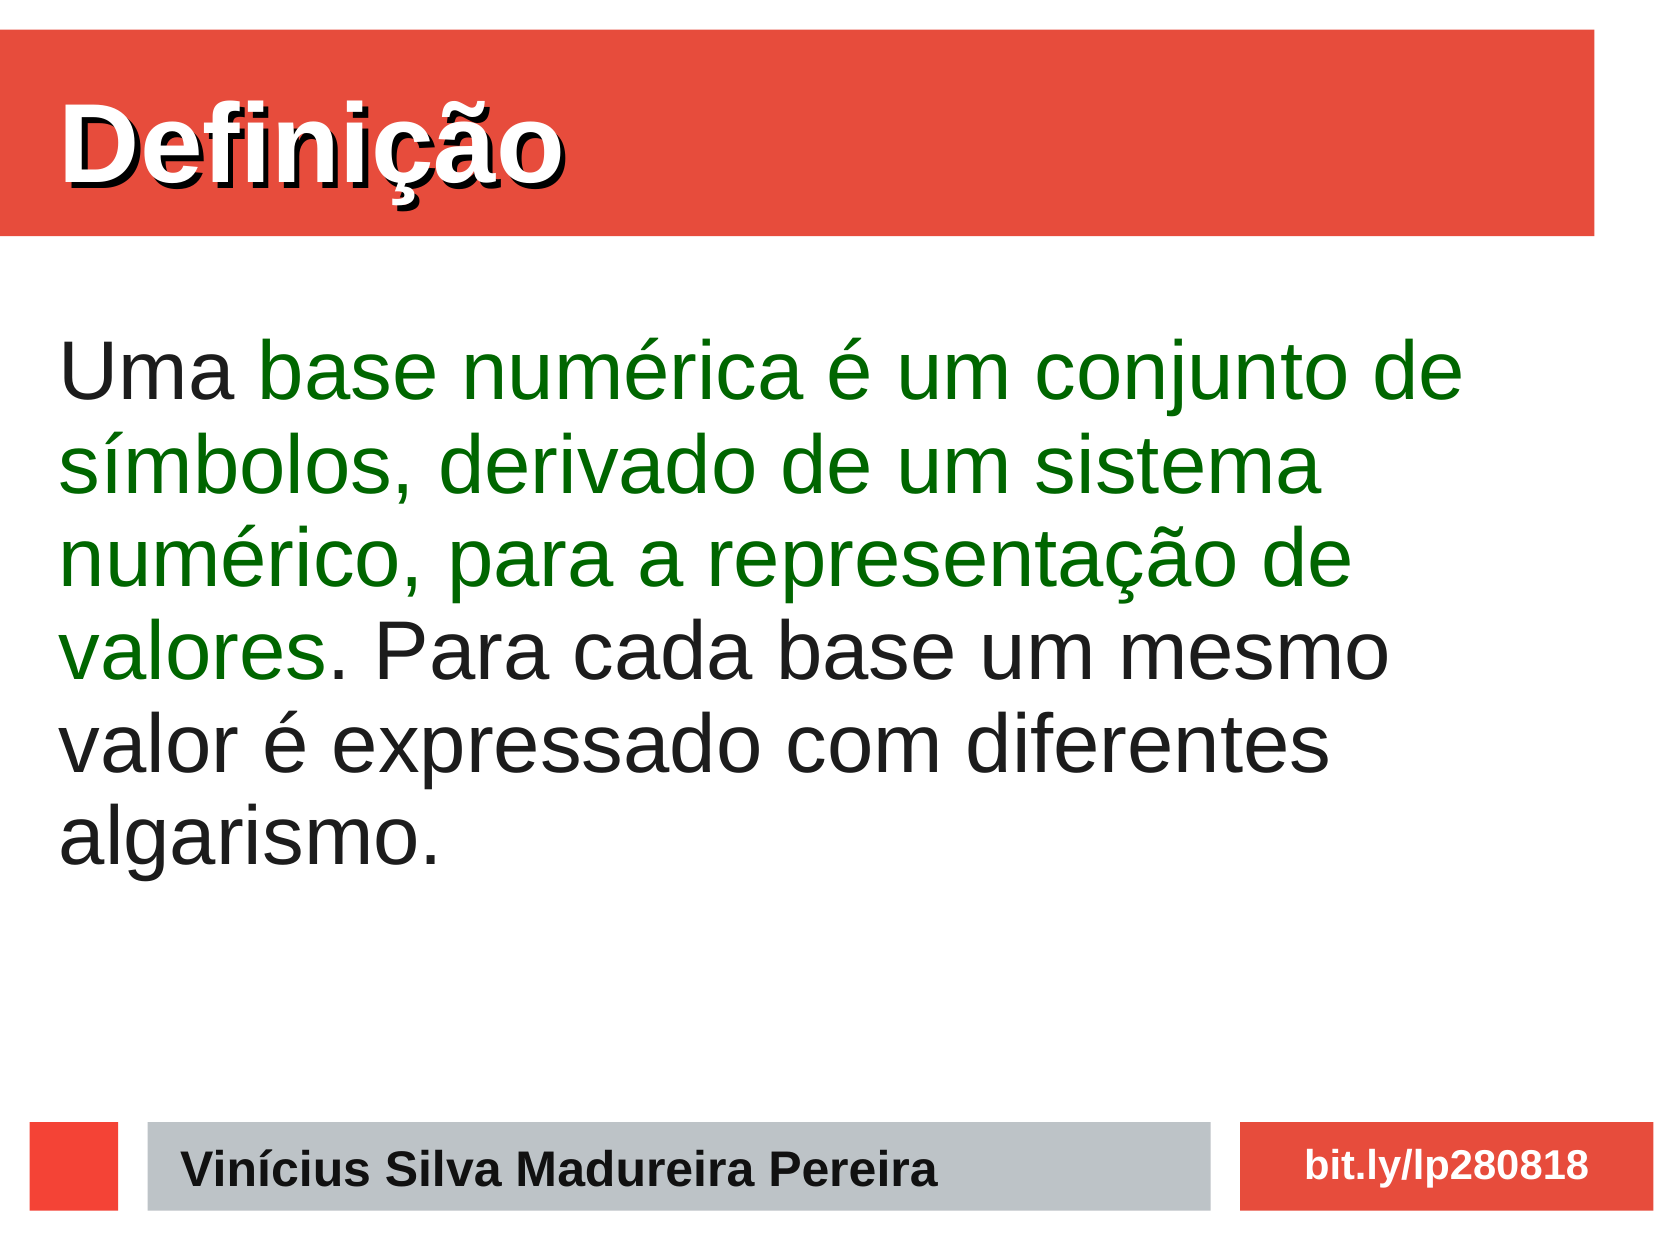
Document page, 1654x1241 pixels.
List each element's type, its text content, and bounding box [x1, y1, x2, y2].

list Uma base numérica é um conjunto de símbolos, derivado de um sistema numérico, para a representação de valores. Para cada base um mesmo valor é expressado com diferentes algarismo. [59, 324, 1565, 1093]
text_box Vinícius Silva Madureira Pereira [165, 1133, 1170, 1205]
title Definição [59, 59, 1595, 207]
text_box bit.ly/lp280818 [1228, 1134, 1654, 1205]
